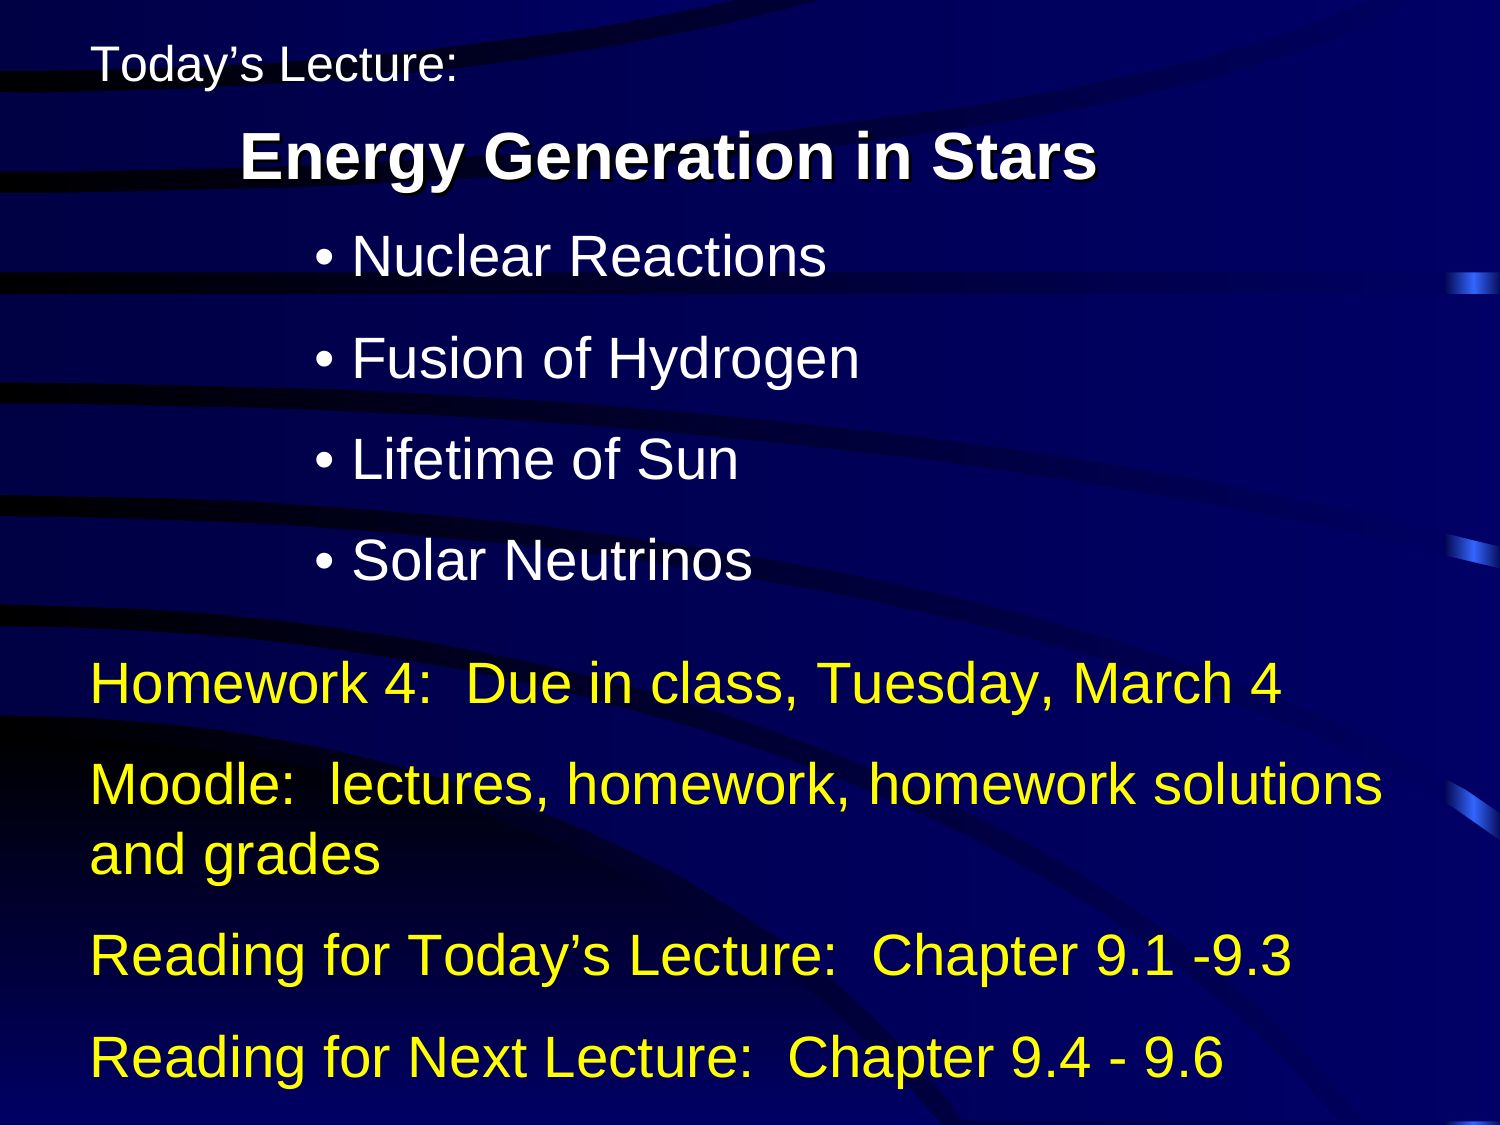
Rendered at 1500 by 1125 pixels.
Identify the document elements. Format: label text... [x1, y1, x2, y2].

text_box Homework 4: Due in class, Tuesday, March 4 Moodle: lectures, homework, homework solutions and grades Reading for Today’s Lecture: Chapter 9.1 -9.3 Reading for Next Lecture: Chapter 9.4 - 9.6 [74, 637, 1463, 1097]
text_box • Nuclear Reactions • Fusion of Hydrogen • Lifetime of Sun • Solar Neutrinos [299, 210, 1163, 601]
text_box Today’s Lecture: Energy Generation in Stars [74, 37, 1163, 200]
